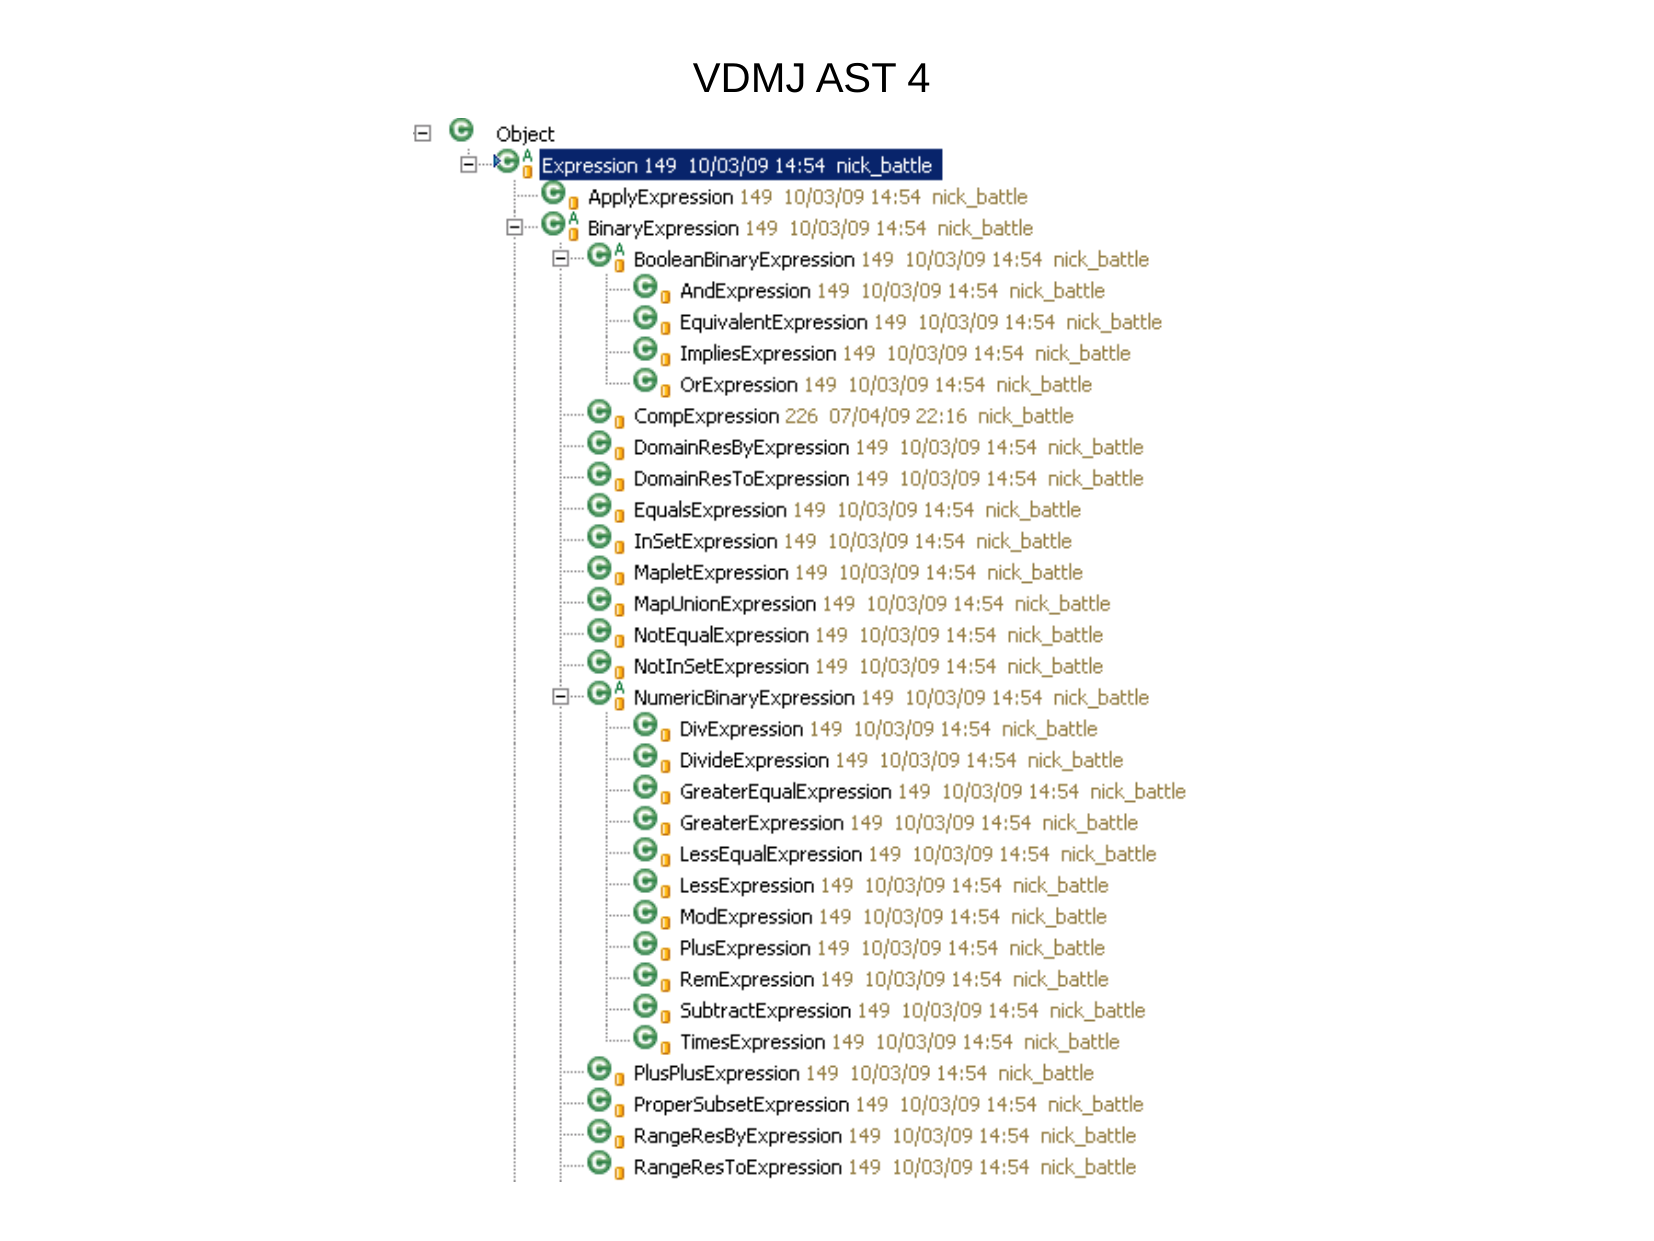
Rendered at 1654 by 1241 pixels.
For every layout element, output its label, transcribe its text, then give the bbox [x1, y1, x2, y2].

text_box VDMJ AST 4 [531, 30, 1093, 118]
picture [413, 118, 1239, 1182]
